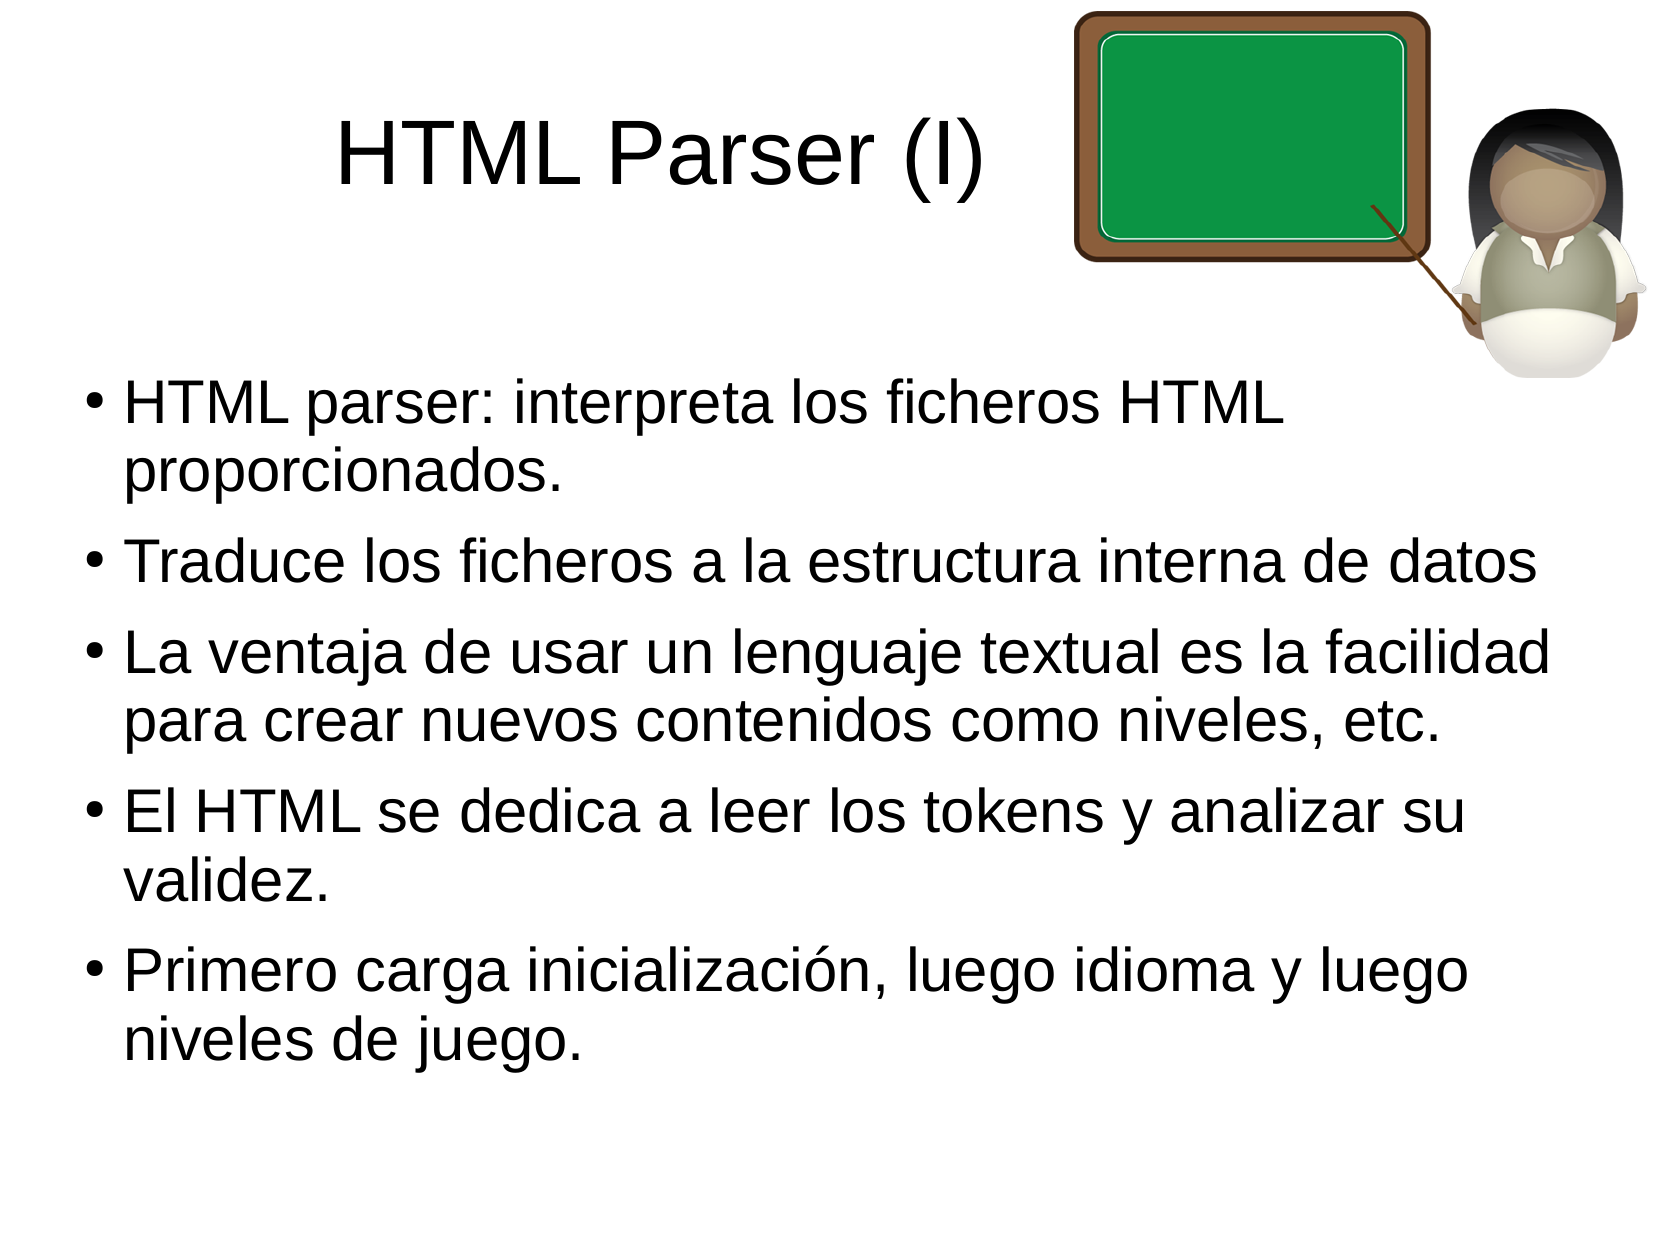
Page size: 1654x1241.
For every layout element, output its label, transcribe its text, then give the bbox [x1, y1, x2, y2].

title HTML Parser (I) [0, 49, 1074, 257]
picture [1074, 11, 1648, 378]
list HTML parser: interpreta los ficheros HTML proporcionados. Traduce los ficheros a la estructura interna de datos La ventaja de usar un lenguaje textual es la facilidad para crear nuevos contenidos como niveles, etc. El HTML se dedica a leer los tokens y analizar su validez. Primero carga inicialización, luego idioma y luego niveles de juego. [70, 367, 1560, 1182]
